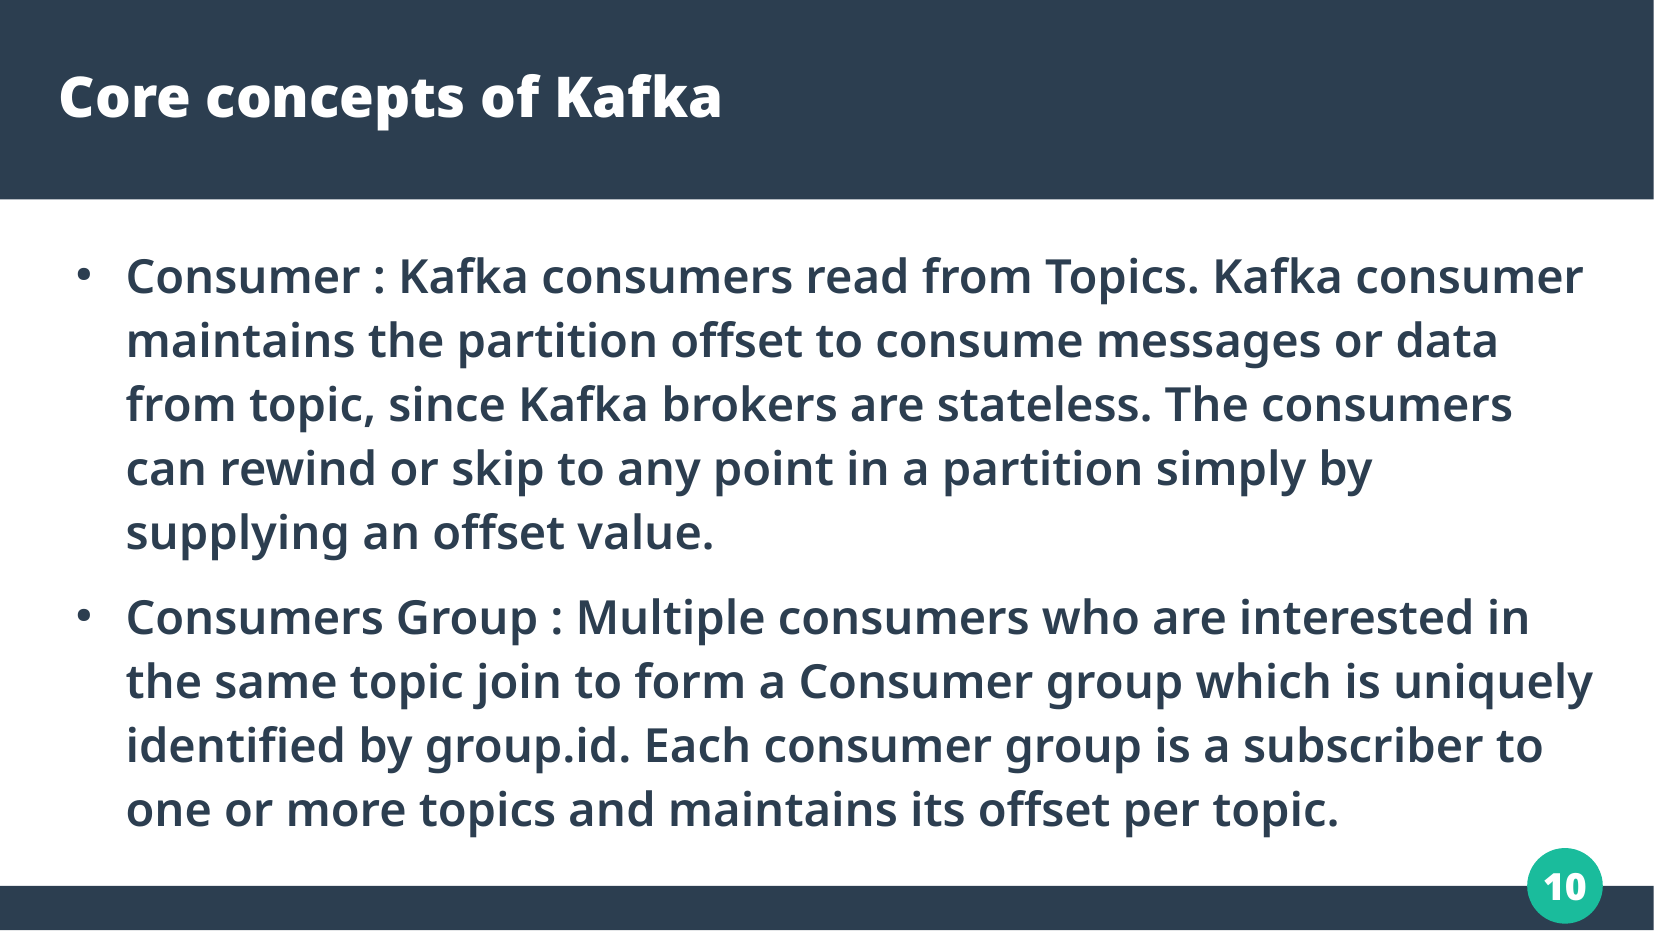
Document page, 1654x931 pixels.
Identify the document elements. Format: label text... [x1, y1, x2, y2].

list Consumer : Kafka consumers read from Topics. Kafka consumer maintains the partition offset to consume messages or data from topic, since Kafka brokers are stateless. The consumers can rewind or skip to any point in a partition simply by supplying an offset value. Consumers Group : Multiple consumers who are interested in the same topic join to form a Consumer group which is uniquely identified by group.id. Each consumer group is a subscriber to one or more topics and maintains its offset per topic. [59, 243, 1595, 864]
title Core concepts of Kafka [59, 37, 1595, 155]
